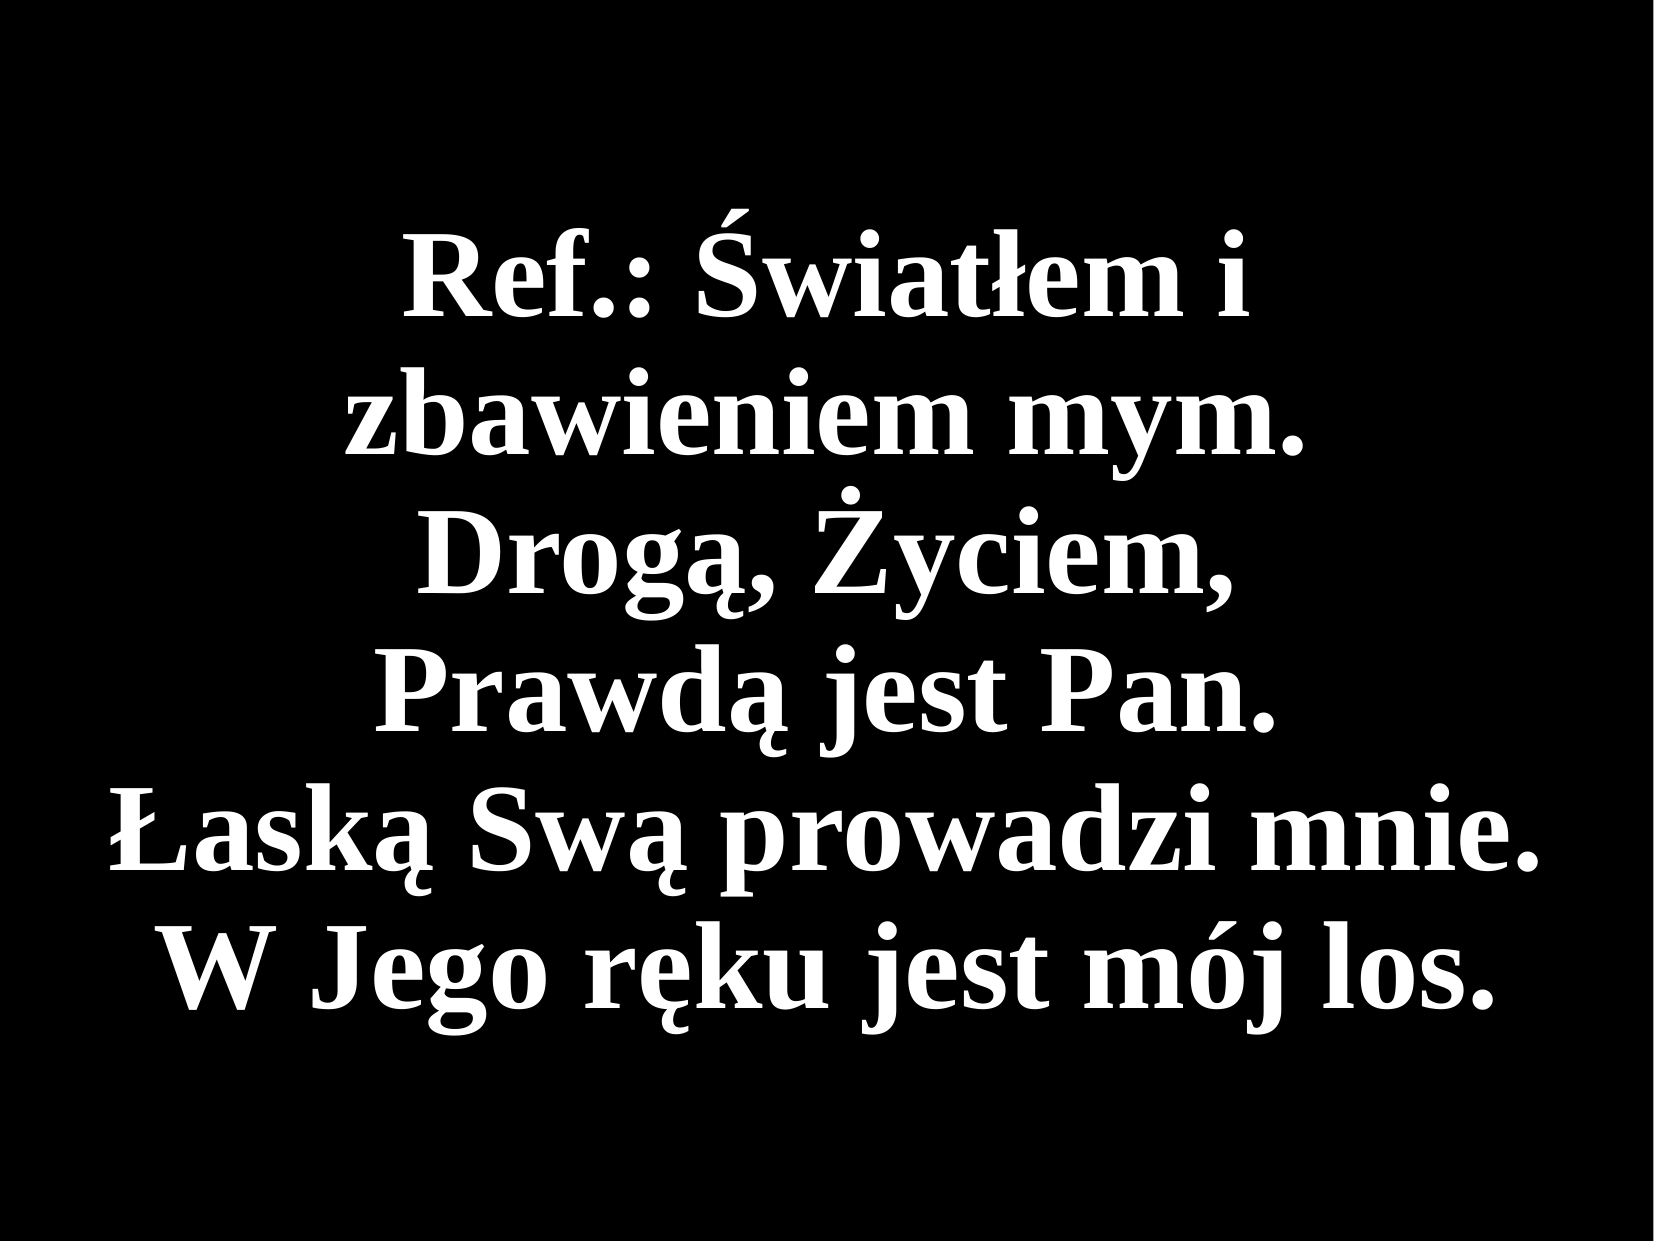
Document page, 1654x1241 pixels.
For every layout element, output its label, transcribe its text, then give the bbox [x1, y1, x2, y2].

title Ref.: Światłem i zbawieniem mym. Drogą, Życiem, Prawdą jest Pan. Łaską Swą prowadzi mnie. W Jego ręku jest mój los. [0, 0, 1654, 1241]
